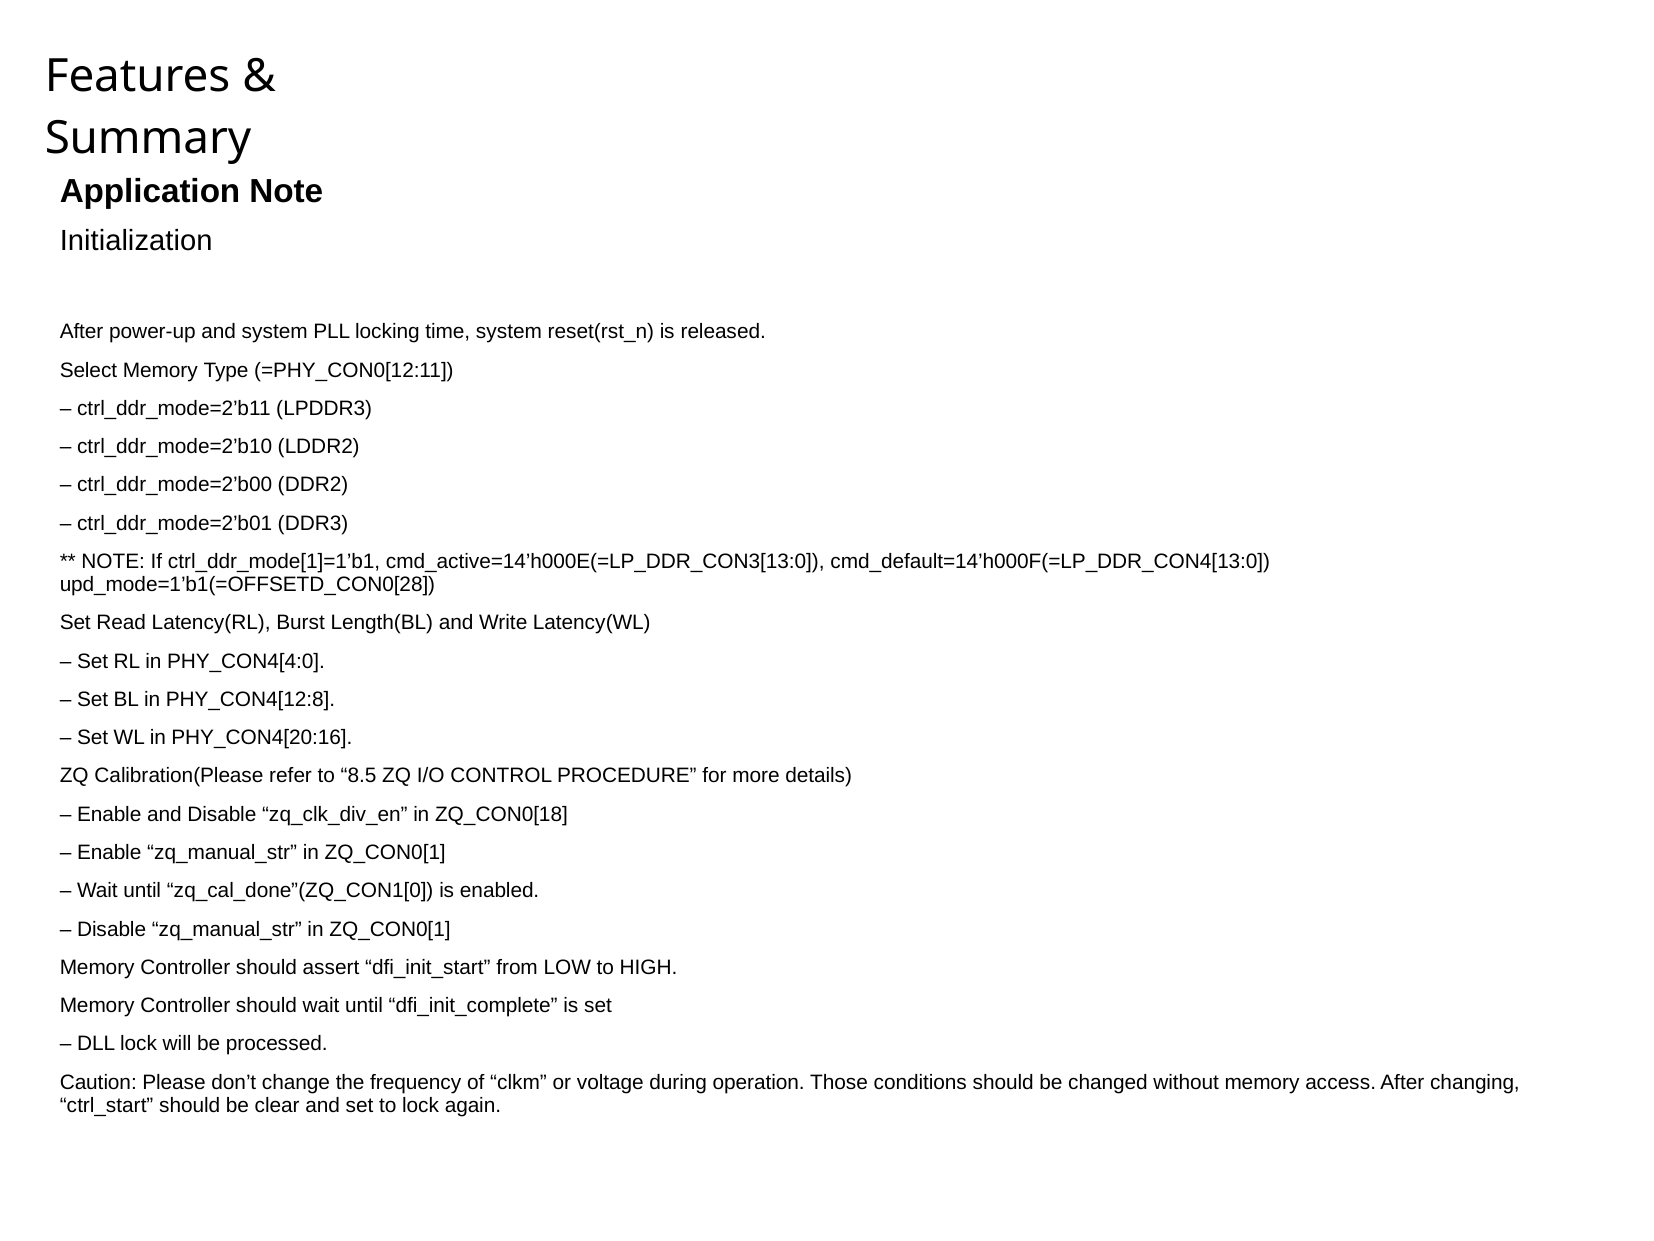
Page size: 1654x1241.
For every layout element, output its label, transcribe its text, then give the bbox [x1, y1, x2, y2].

text_box Features & Summary [30, 34, 496, 106]
text_box Application Note Initialization After power-up and system PLL locking time, system reset(rst_n) is released. Select Memory Type (=PHY_CON0[12:11]) – ctrl_ddr_mode=2’b11 (LPDDR3) – ctrl_ddr_mode=2’b10 (LDDR2) – ctrl_ddr_mode=2’b00 (DDR2) – ctrl_ddr_mode=2’b01 (DDR3) ** NOTE: If ctrl_ddr_mode[1]=1’b1, cmd_active=14’h000E(=LP_DDR_CON3[13:0]), cmd_default=14’h000F(=LP_DDR_CON4[13:0]) upd_mode=1’b1(=OFFSETD_CON0[28]) Set Read Latency(RL), Burst Length(BL) and Write Latency(WL) – Set RL in PHY_CON4[4:0]. – Set BL in PHY_CON4[12:8]. – Set WL in PHY_CON4[20:16]. ZQ Calibration(Please refer to “8.5 ZQ I/O CONTROL PROCEDURE” for more details) – Enable and Disable “zq_clk_div_en” in ZQ_CON0[18] – Enable “zq_manual_str” in ZQ_CON0[1] – Wait until “zq_cal_done”(ZQ_CON1[0]) is enabled. – Disable “zq_manual_str” in ZQ_CON0[1] Memory Controller should assert “dfi_init_start” from LOW to HIGH. Memory Controller should wait until “dfi_init_complete” is set – DLL lock will be processed. Caution: Please don’t change the frequency of “clkm” or voltage during operation. Those conditions should be changed without memory access. After changing, “ctrl_start” should be clear and set to lock again. [45, 165, 1611, 1219]
